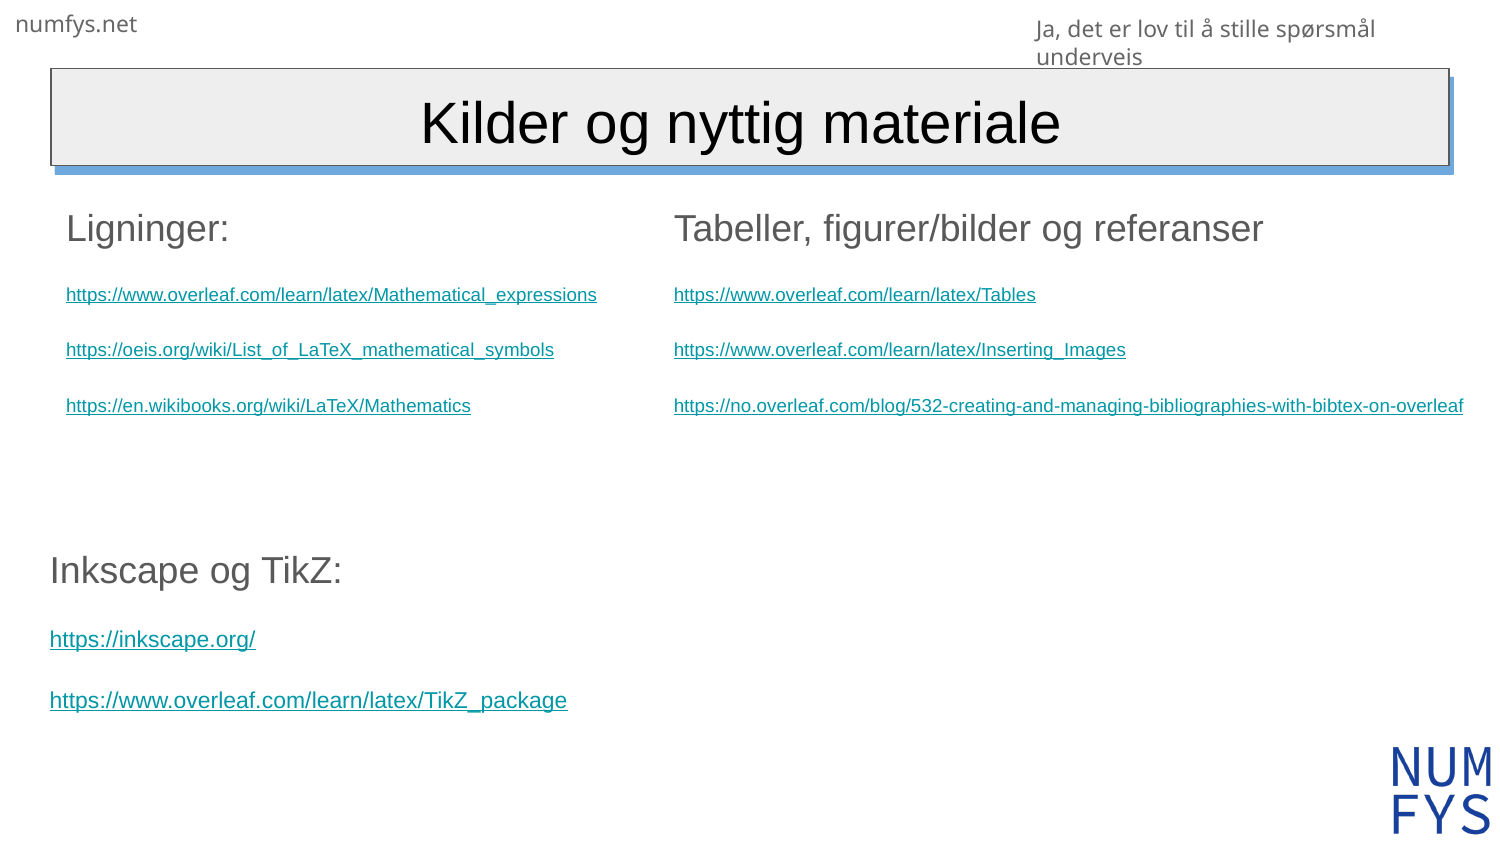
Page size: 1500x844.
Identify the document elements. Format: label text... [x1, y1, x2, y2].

list Ligninger: https://www.overleaf.com/learn/latex/Mathematical_expressions https://oeis.org/wiki/List_of_LaTeX_mathematical_symbols https://en.wikibooks.org/wiki/LaTeX/Mathematics [51, 189, 622, 444]
list Tabeller, figurer/bilder og referanser https://www.overleaf.com/learn/latex/Tables https://www.overleaf.com/learn/latex/Inserting_Images https://no.overleaf.com/blog/532-creating-and-managing-bibliographies-with-bibtex-on-overleaf [658, 189, 1479, 444]
picture [1383, 737, 1500, 844]
title Kilder og nyttig materiale [51, 70, 1449, 165]
list Inkscape og TikZ: https://inkscape.org/ https://www.overleaf.com/learn/latex/TikZ_package [34, 531, 606, 787]
